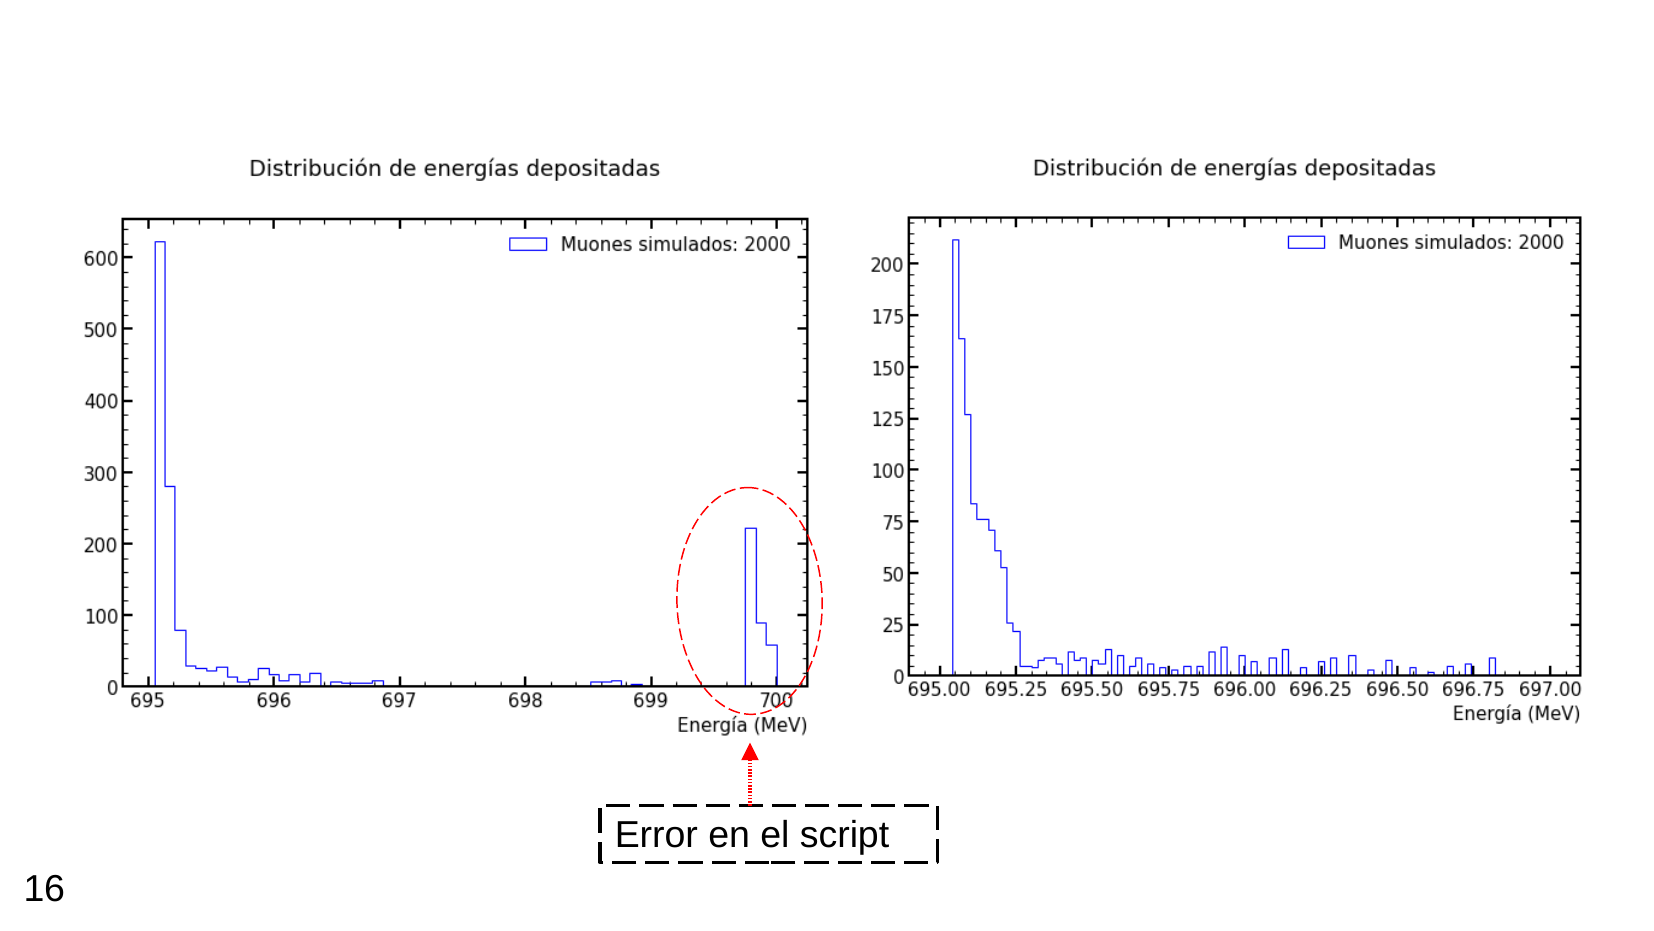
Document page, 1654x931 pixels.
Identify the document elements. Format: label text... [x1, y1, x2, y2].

text_box <number> [8, 860, 638, 931]
text_box Error en el script [600, 805, 938, 863]
text_box [676, 487, 823, 715]
picture [862, 149, 1590, 731]
picture [75, 149, 816, 743]
